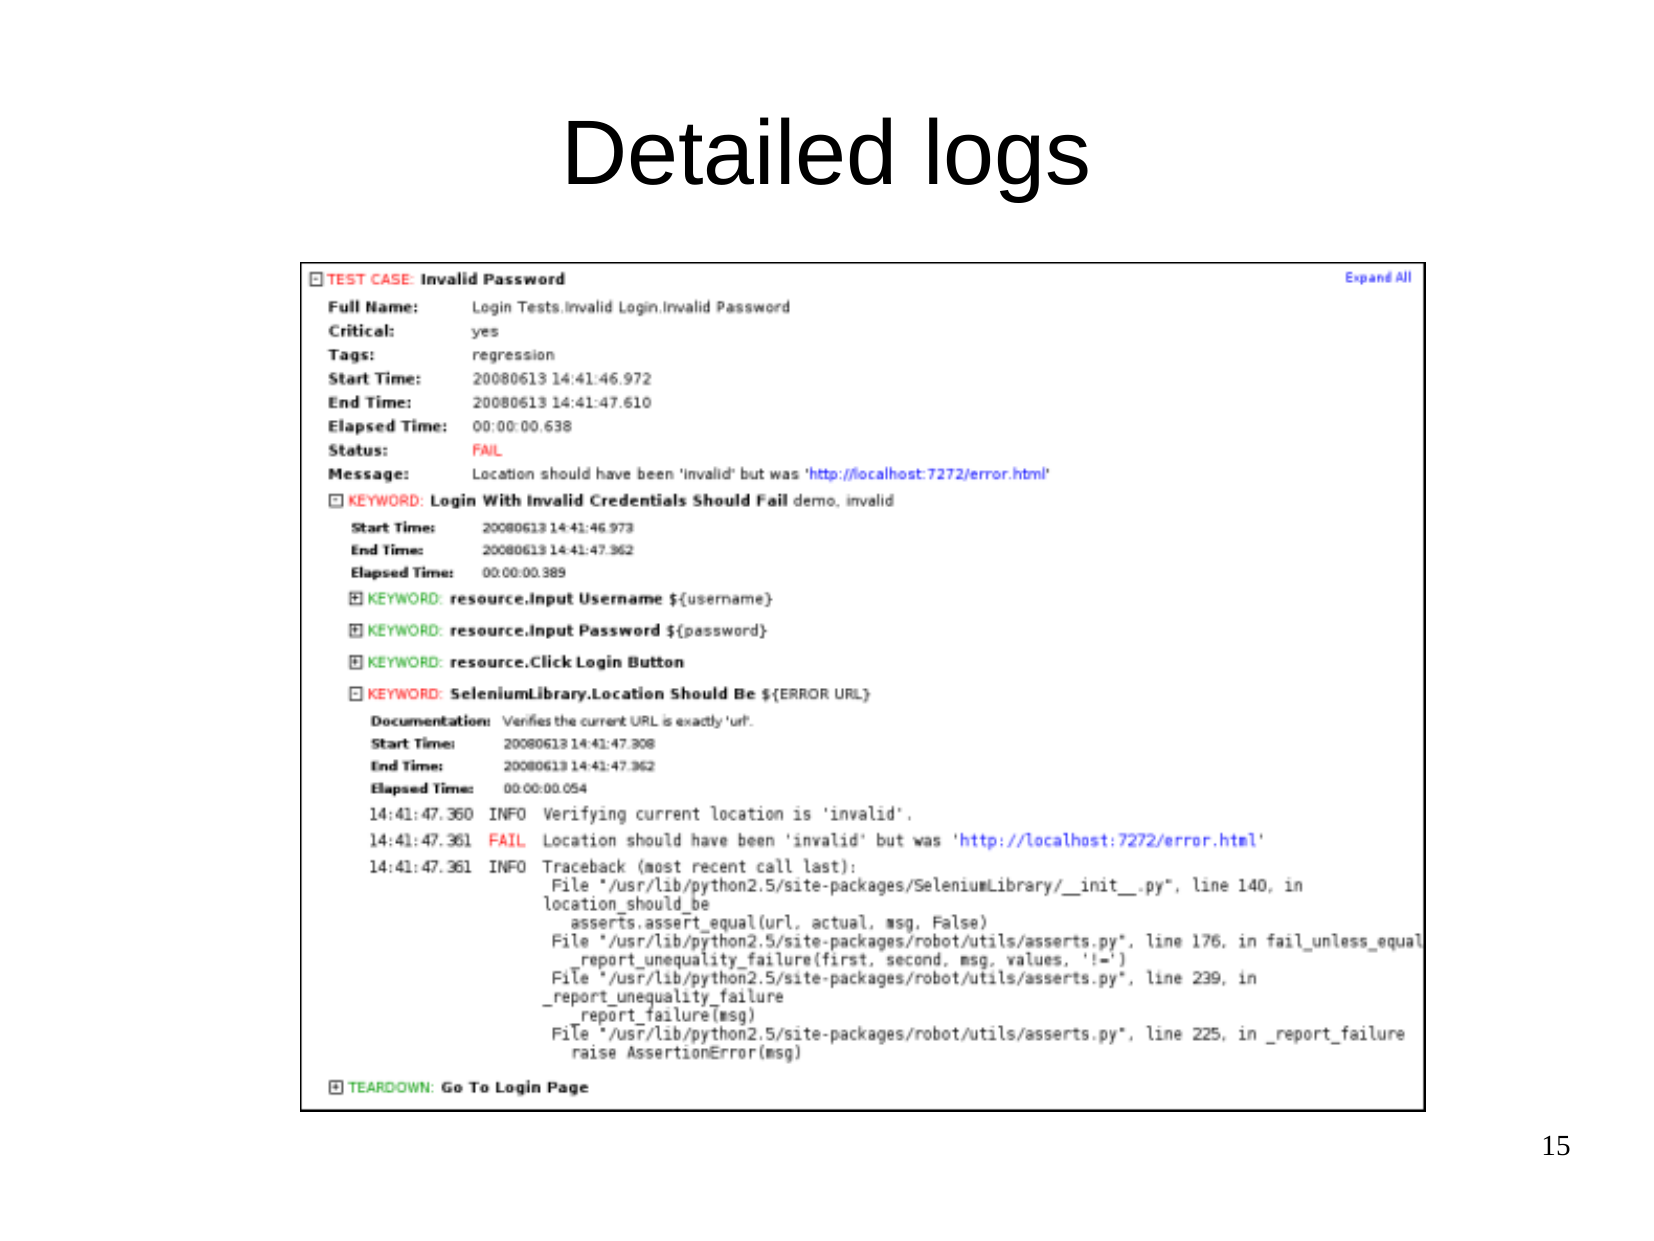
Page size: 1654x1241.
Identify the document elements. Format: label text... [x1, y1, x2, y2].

picture [300, 262, 1426, 1112]
title Detailed logs [82, 49, 1571, 257]
